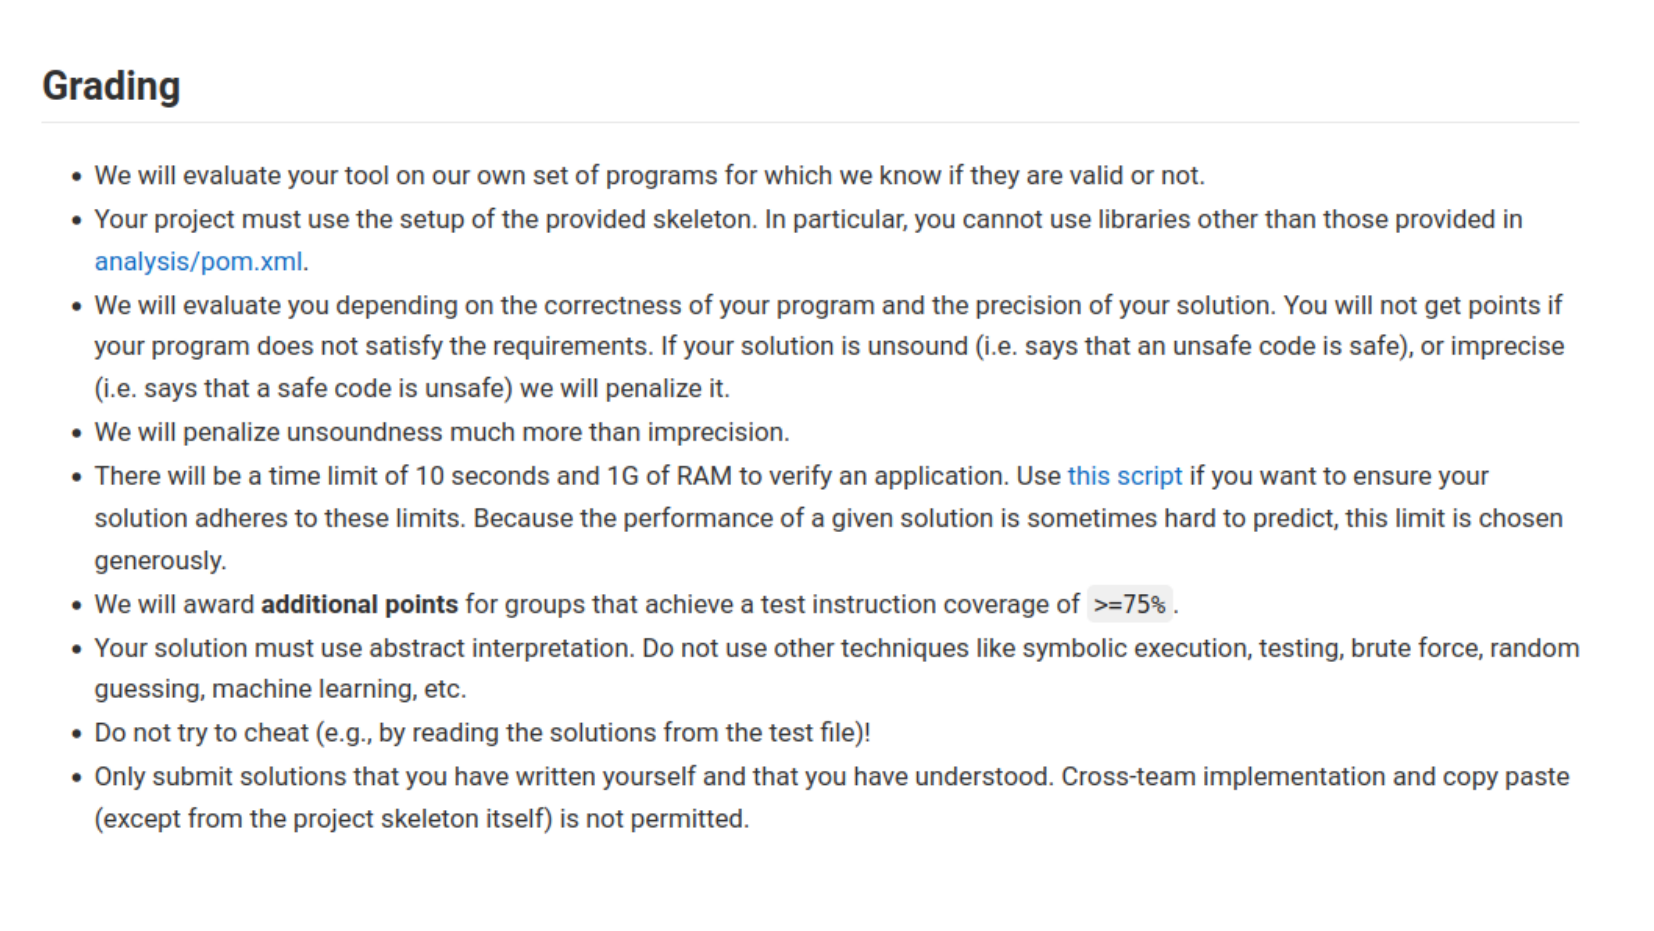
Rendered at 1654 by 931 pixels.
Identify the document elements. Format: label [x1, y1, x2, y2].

picture [23, 53, 1600, 856]
